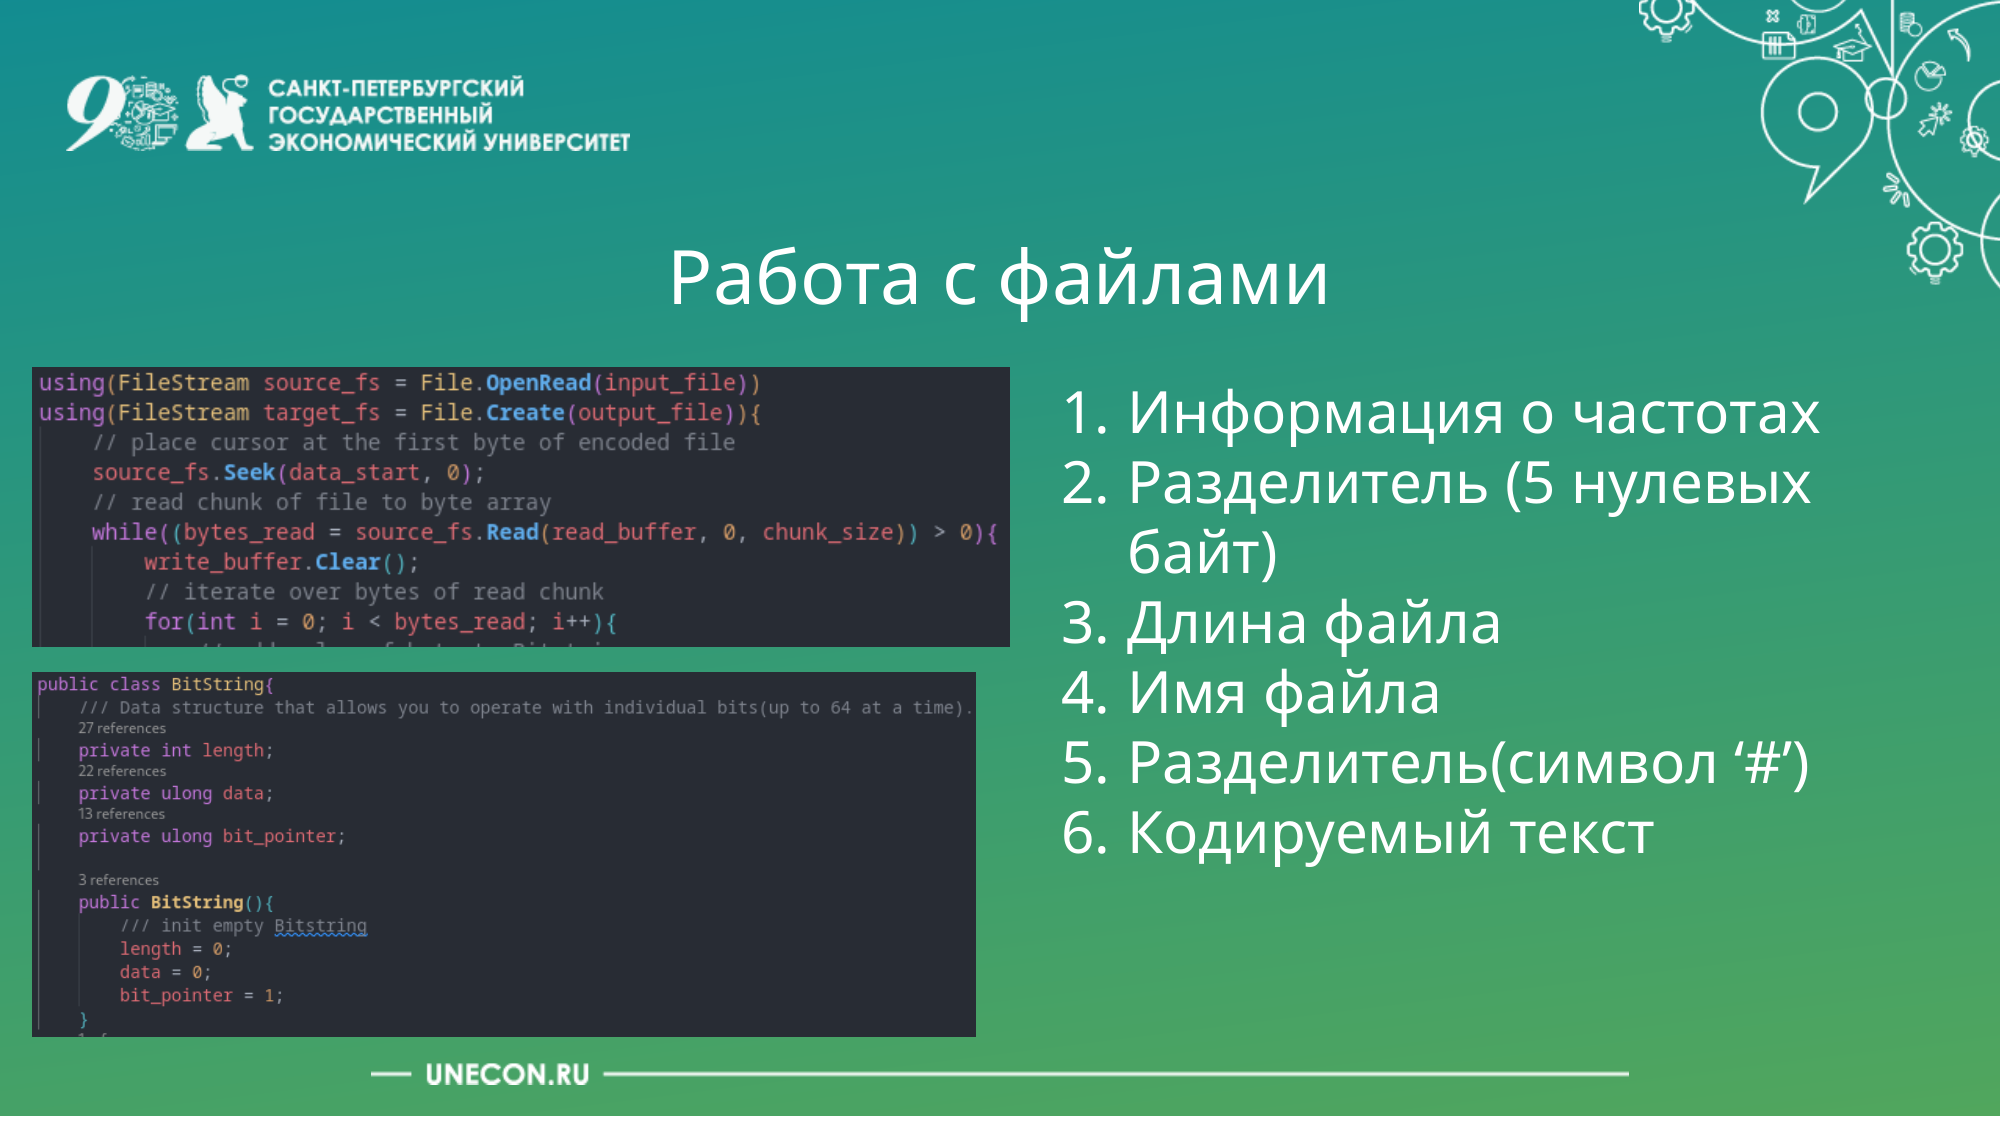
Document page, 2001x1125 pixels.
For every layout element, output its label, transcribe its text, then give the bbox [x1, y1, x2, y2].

picture [1639, 0, 2000, 299]
picture [32, 672, 976, 1037]
picture [66, 74, 630, 151]
picture [371, 1062, 1629, 1085]
picture [32, 367, 1010, 647]
title Работа с файлами [99, 180, 1900, 368]
text_box [0, 0, 2000, 1116]
list Информация о частотах Разделитель (5 нулевых байт) Длина файла Имя файла Разделитель(символ ‘#’) Кодируемый текст [1037, 367, 1921, 1005]
